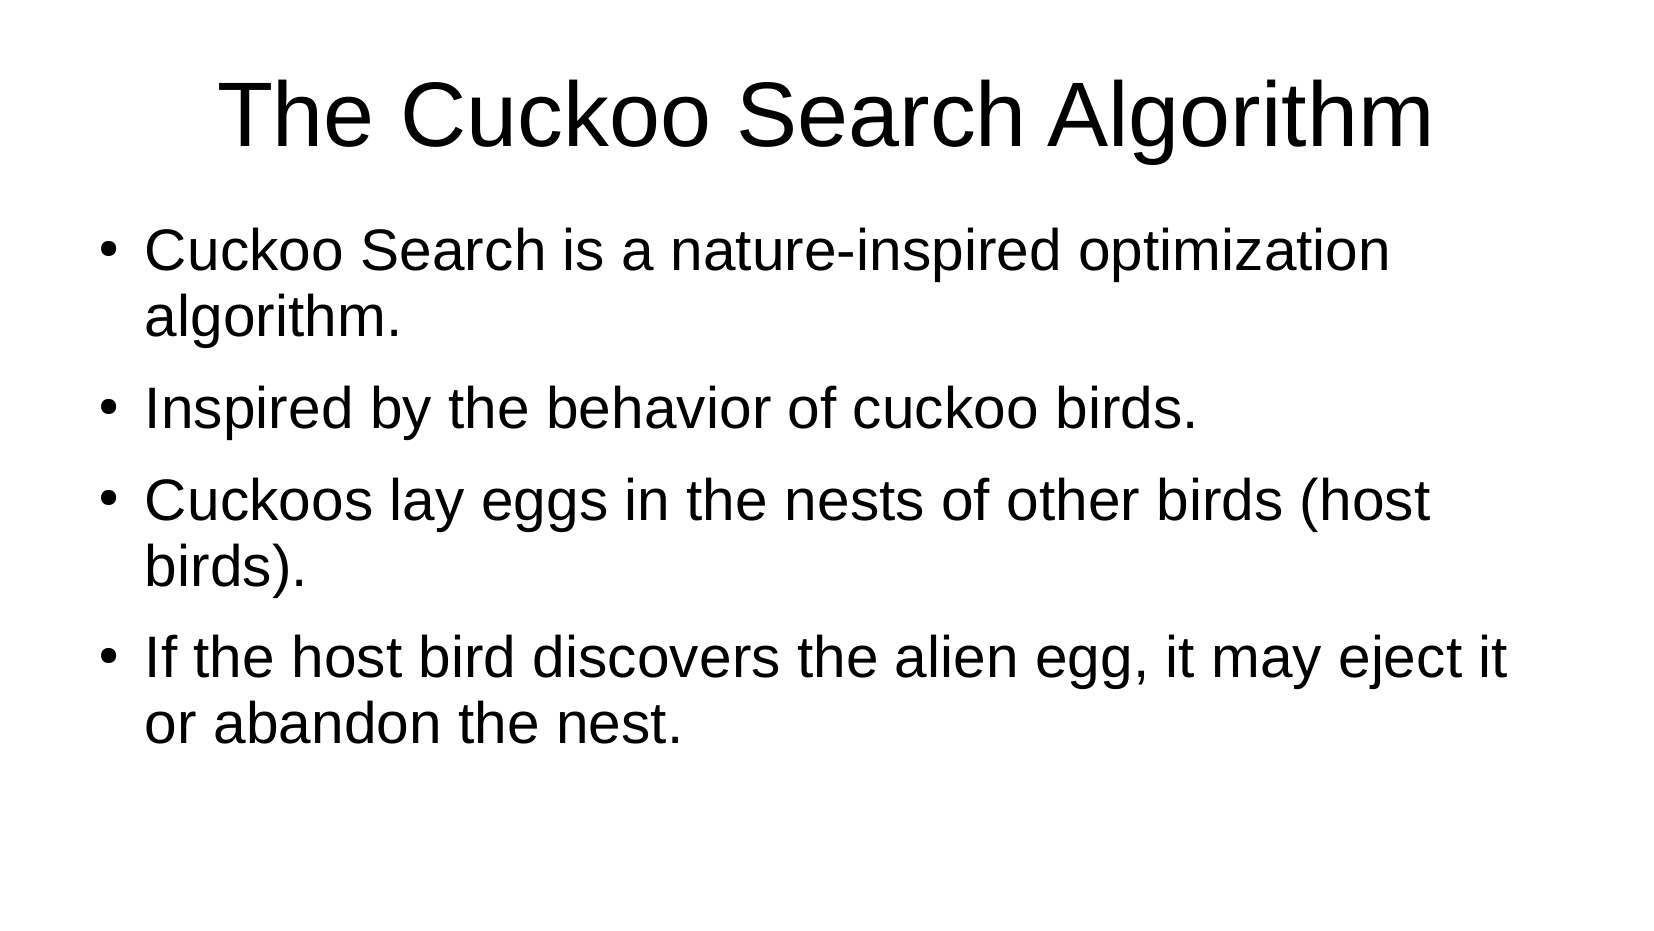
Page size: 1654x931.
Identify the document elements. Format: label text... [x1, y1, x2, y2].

title The Cuckoo Search Algorithm [82, 37, 1571, 193]
list Cuckoo Search is a nature-inspired optimization algorithm. Inspired by the behavior of cuckoo birds. Cuckoos lay eggs in the nests of other birds (host birds). If the host bird discovers the alien egg, it may eject it or abandon the nest. [82, 217, 1571, 758]
